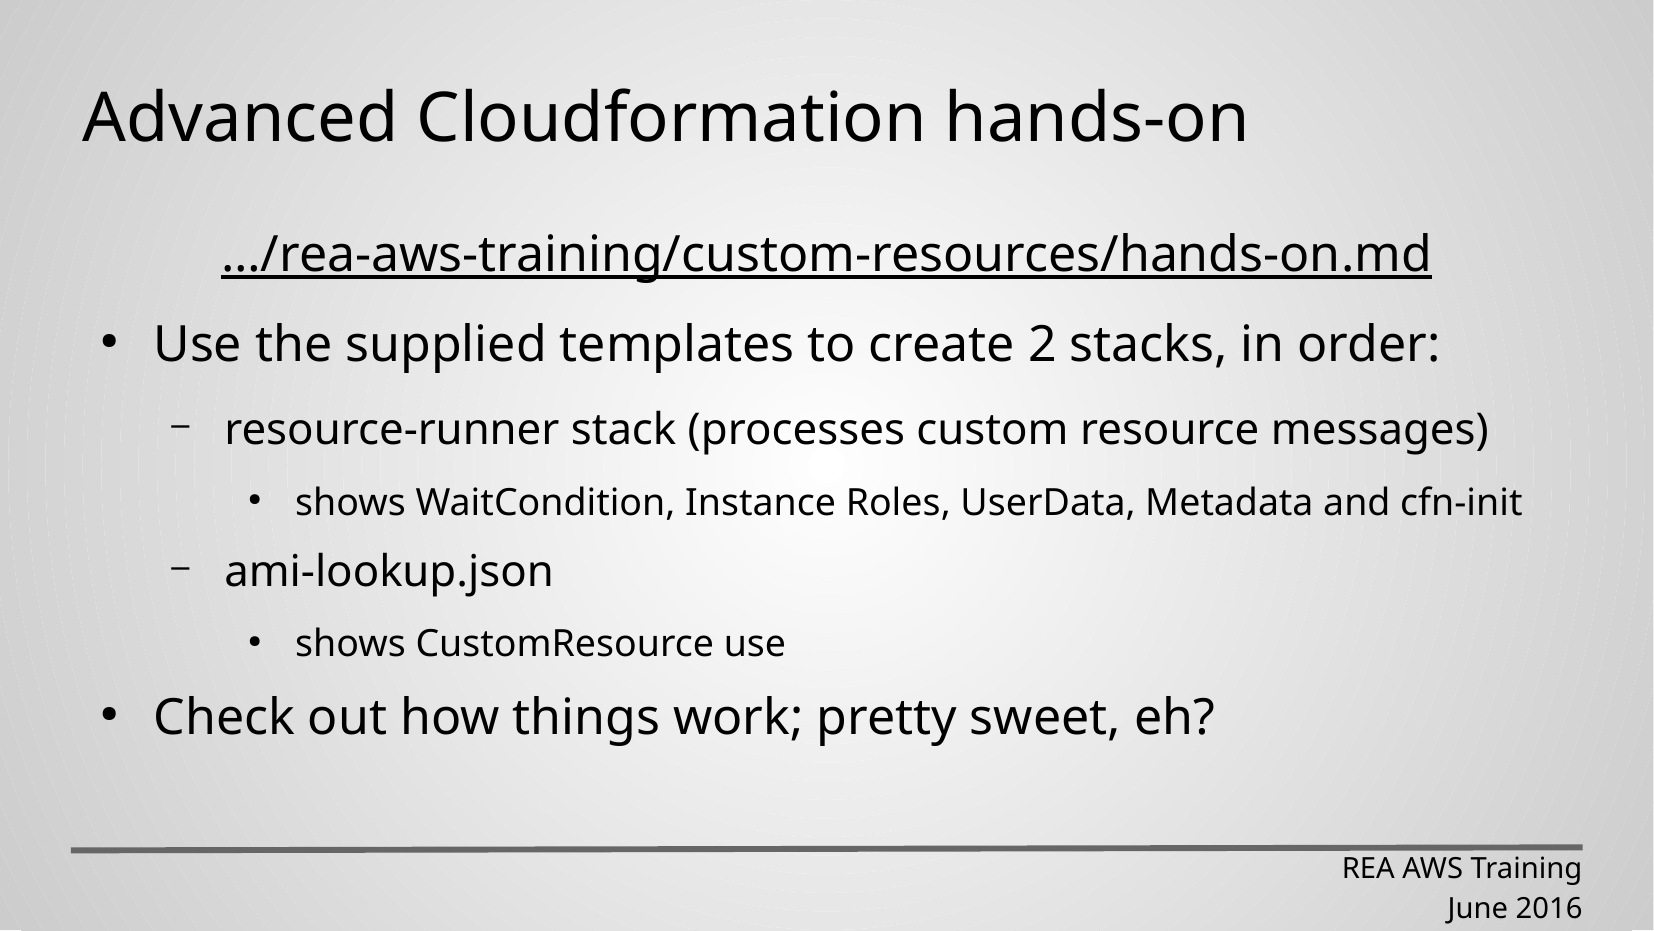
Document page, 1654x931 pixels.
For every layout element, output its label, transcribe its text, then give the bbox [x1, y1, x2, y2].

title Advanced Cloudformation hands-on [82, 37, 1571, 193]
list …/rea-aws-training/custom-resources/hands-on.md Use the supplied templates to create 2 stacks, in order: resource-runner stack (processes custom resource messages) shows WaitCondition, Instance Roles, UserData, Metadata and cfn-init ami-lookup.json shows CustomResource use Check out how things work; pretty sweet, eh? [82, 217, 1571, 827]
